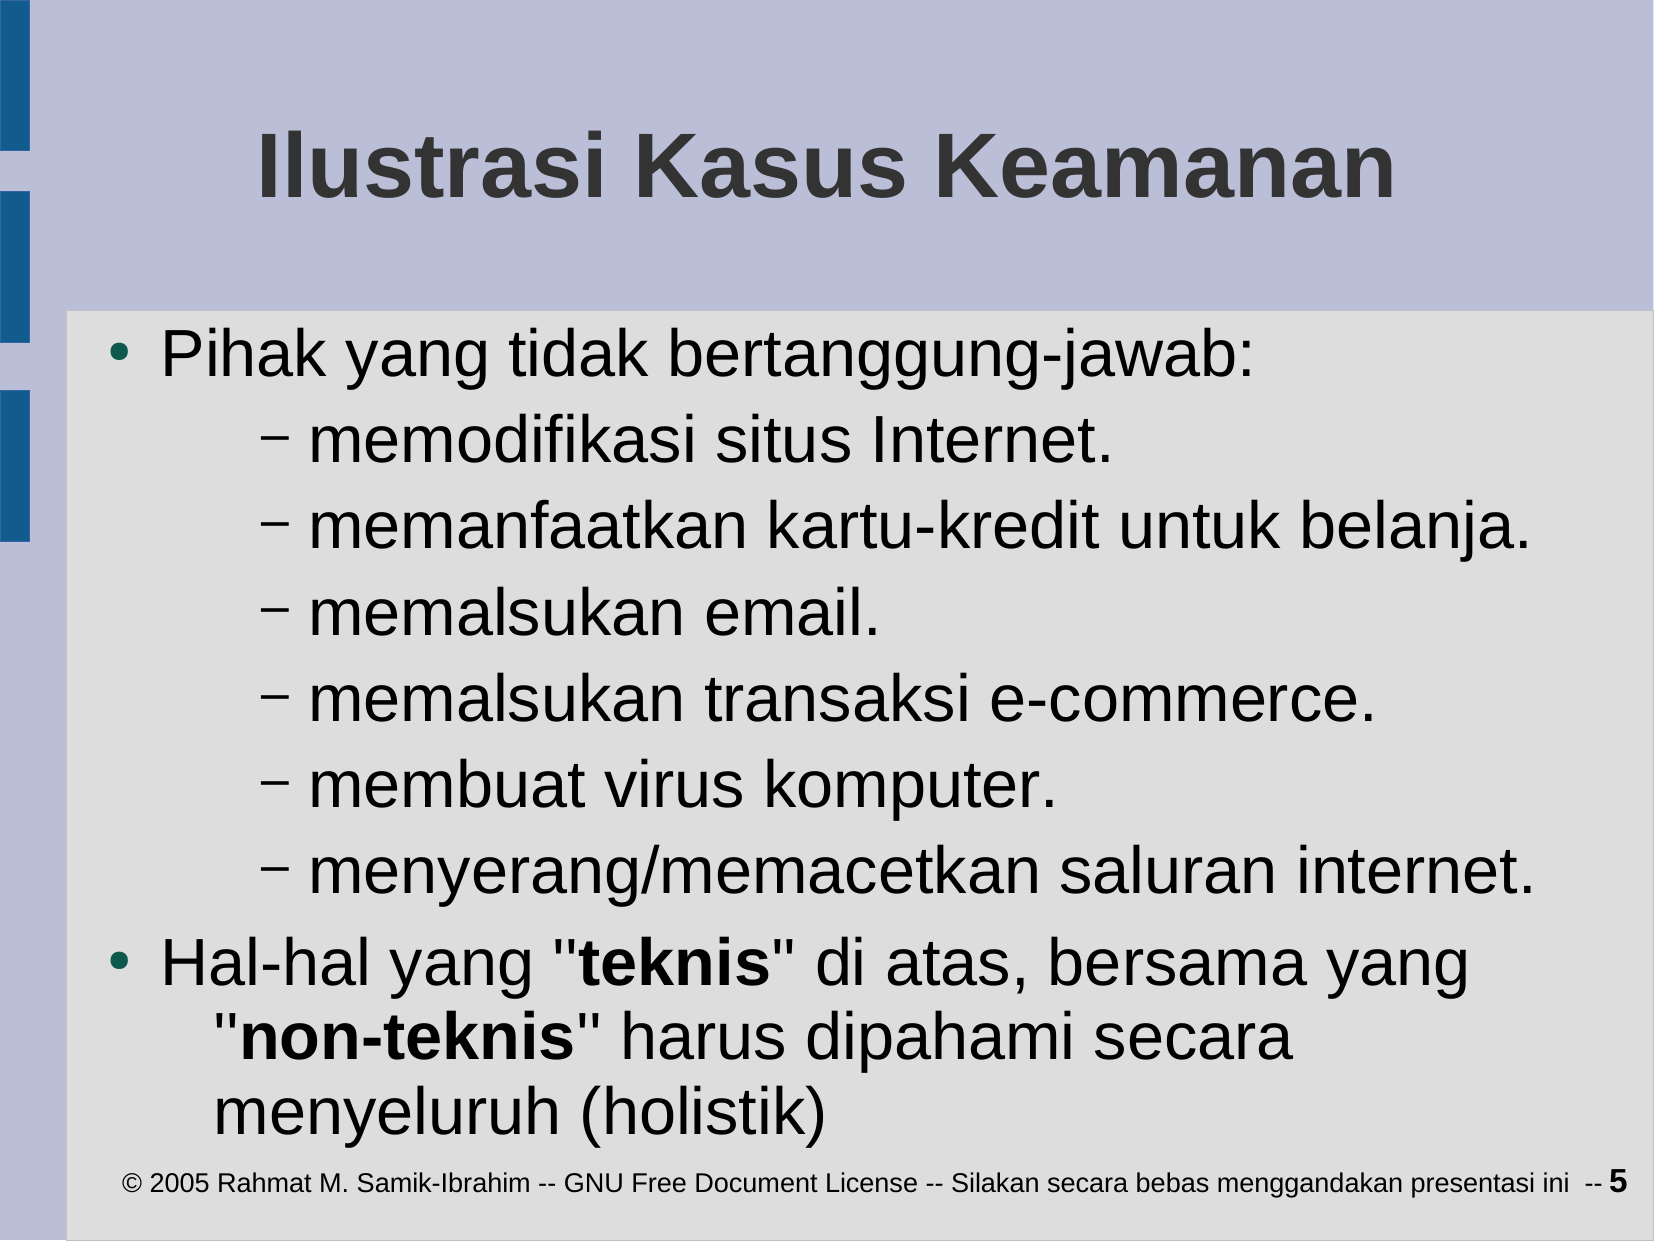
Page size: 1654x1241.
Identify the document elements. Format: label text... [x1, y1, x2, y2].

list Pihak yang tidak bertanggung-jawab: memodifikasi situs Internet. memanfaatkan kartu-kredit untuk belanja. memalsukan email. memalsukan transaksi e-commerce. membuat virus komputer. menyerang/memacetkan saluran internet. Hal-hal yang ''teknis'' di atas, bersama yang ''non-teknis'' harus dipahami secara menyeluruh (holistik) [72, 316, 1584, 1150]
title Ilustrasi Kasus Keamanan [121, 62, 1534, 270]
